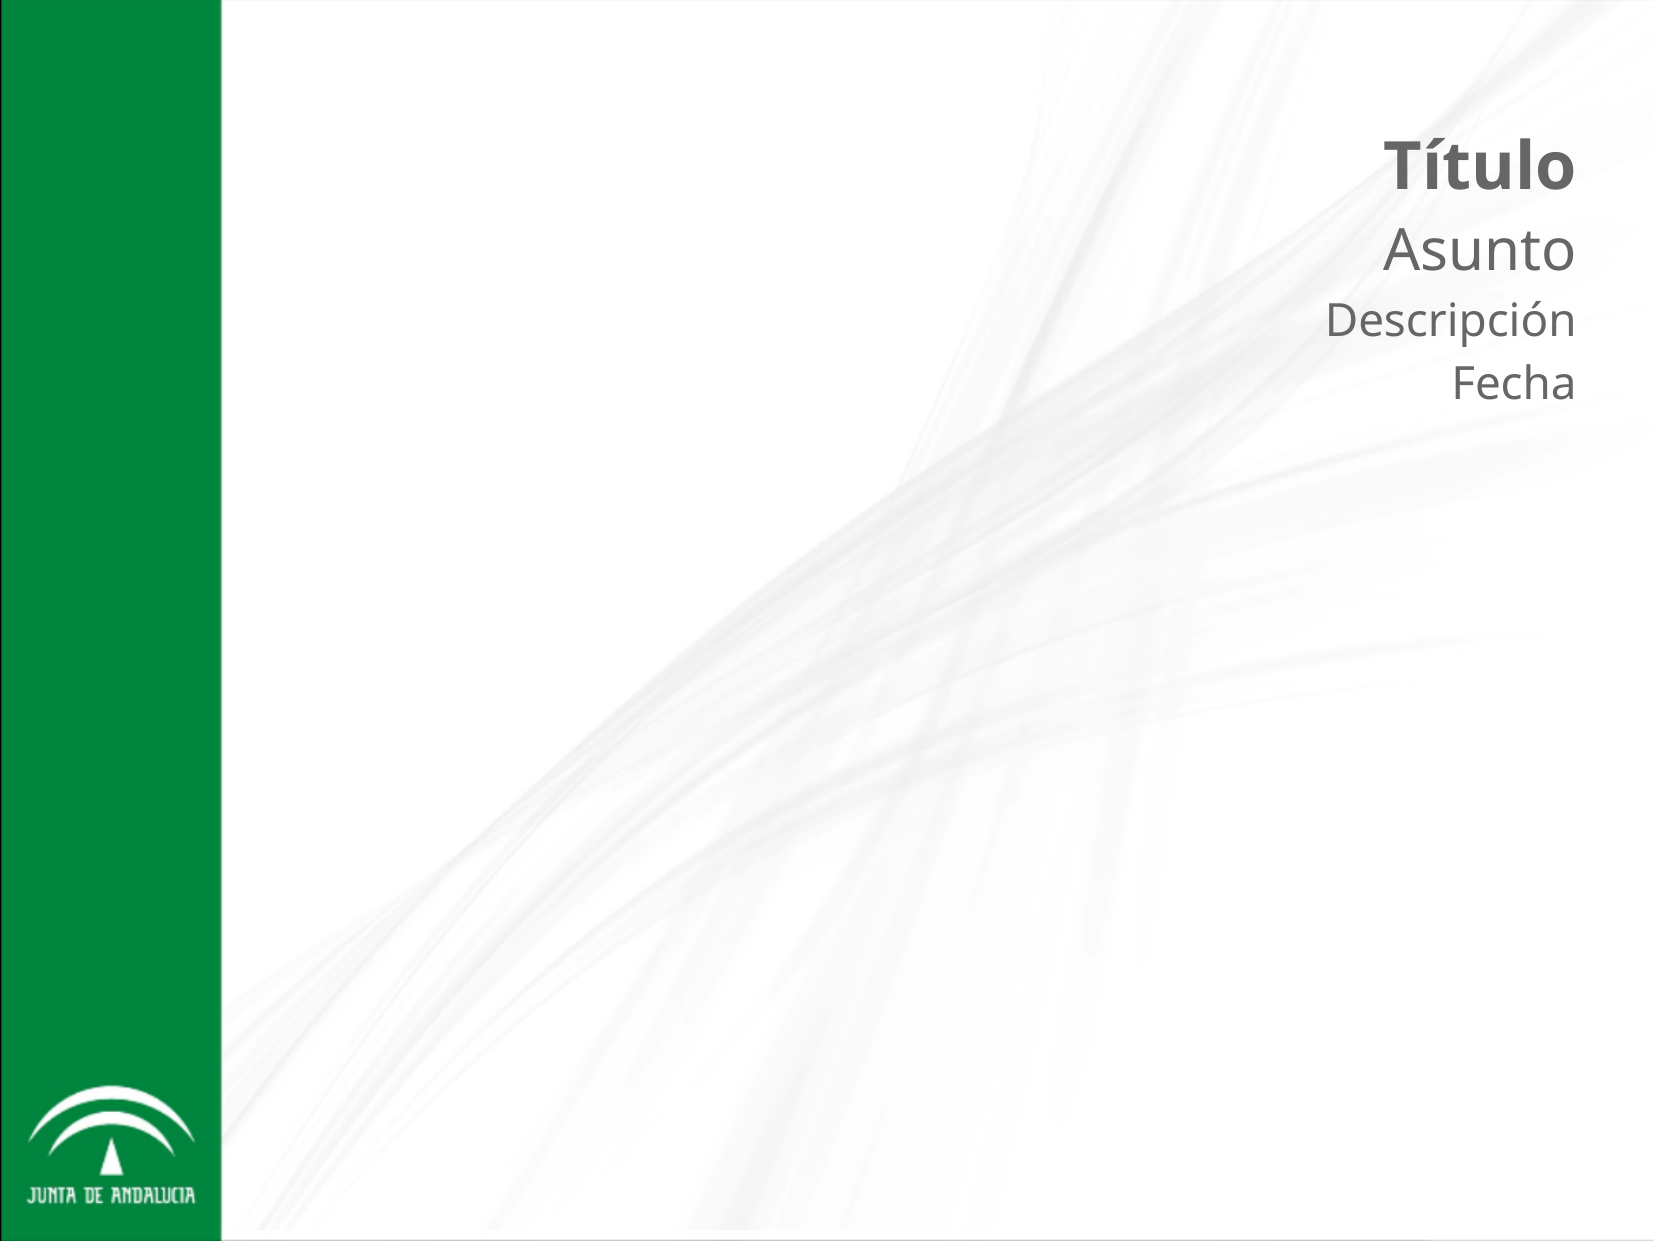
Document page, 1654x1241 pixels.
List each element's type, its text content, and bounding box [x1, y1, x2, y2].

picture [0, 0, 1654, 1241]
subtitle Título Asunto Descripción Fecha [259, 37, 1577, 1123]
